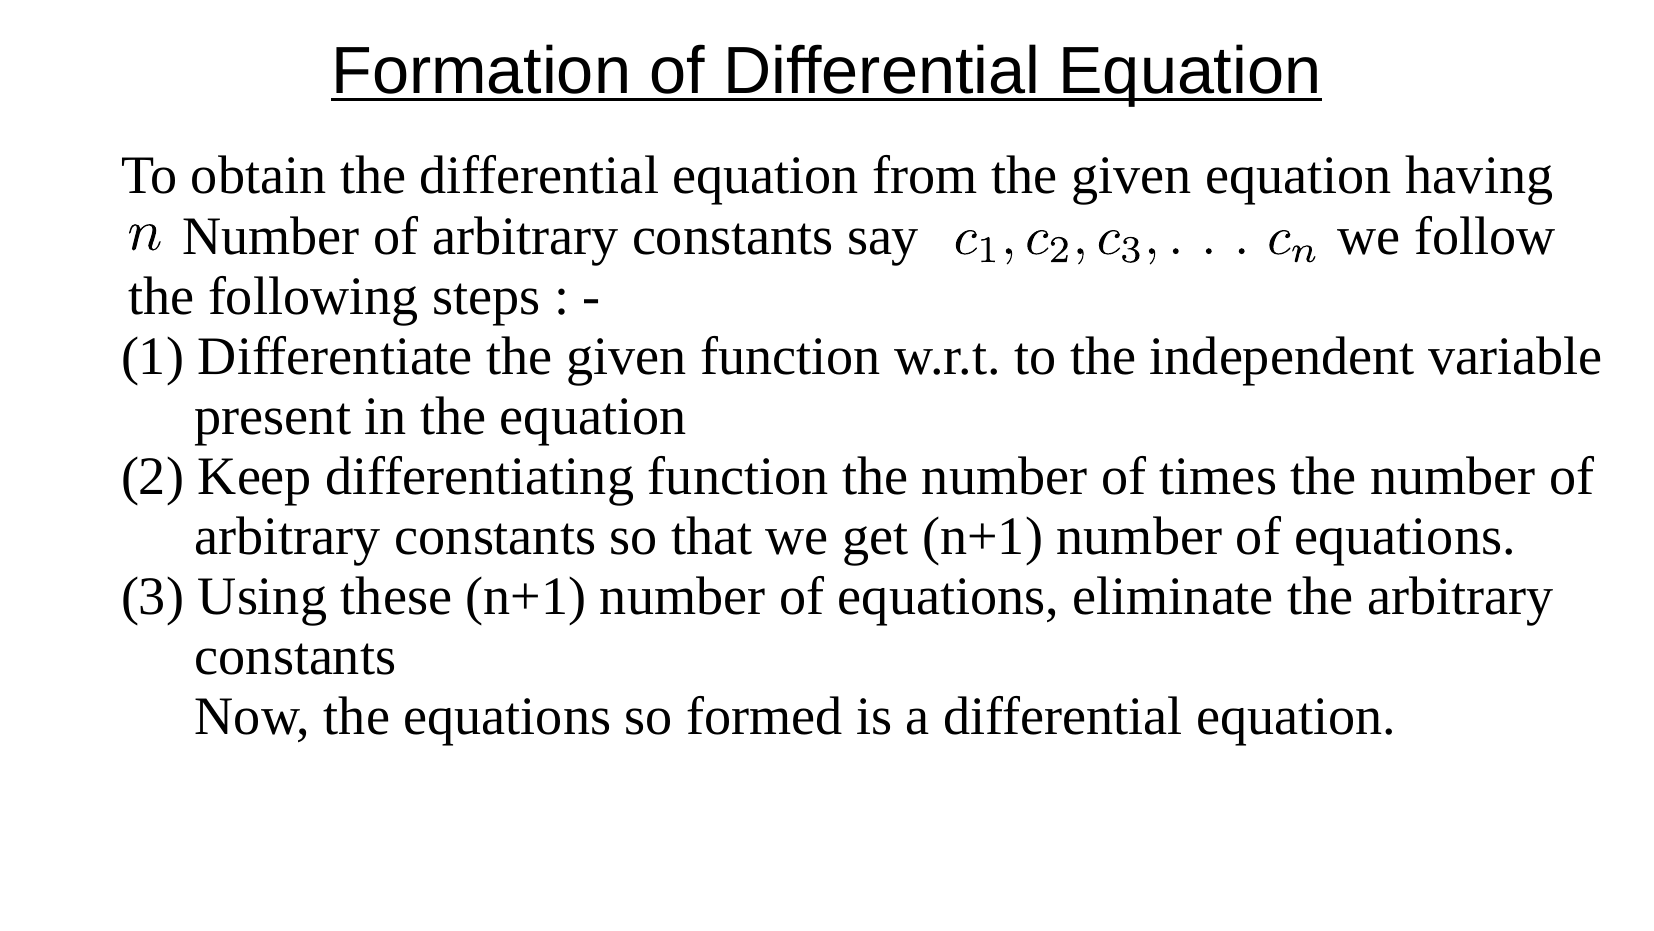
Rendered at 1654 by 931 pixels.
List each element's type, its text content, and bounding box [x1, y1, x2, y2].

text_box [129, 224, 161, 251]
text_box [955, 230, 1316, 265]
title Formation of Differential Equation [82, 23, 1571, 119]
subtitle To obtain the differential equation from the given equation having Number of arbitrary constants say we follow the following steps : - (1) Differentiate the given function w.r.t. to the independent variable present in the equation (2) Keep differentiating function the number of times the number of arbitrary constants so that we get (n+1) number of equations. (3) Using these (n+1) number of equations, eliminate the arbitrary constants Now, the equations so formed is a differential equation. [47, 141, 1619, 875]
